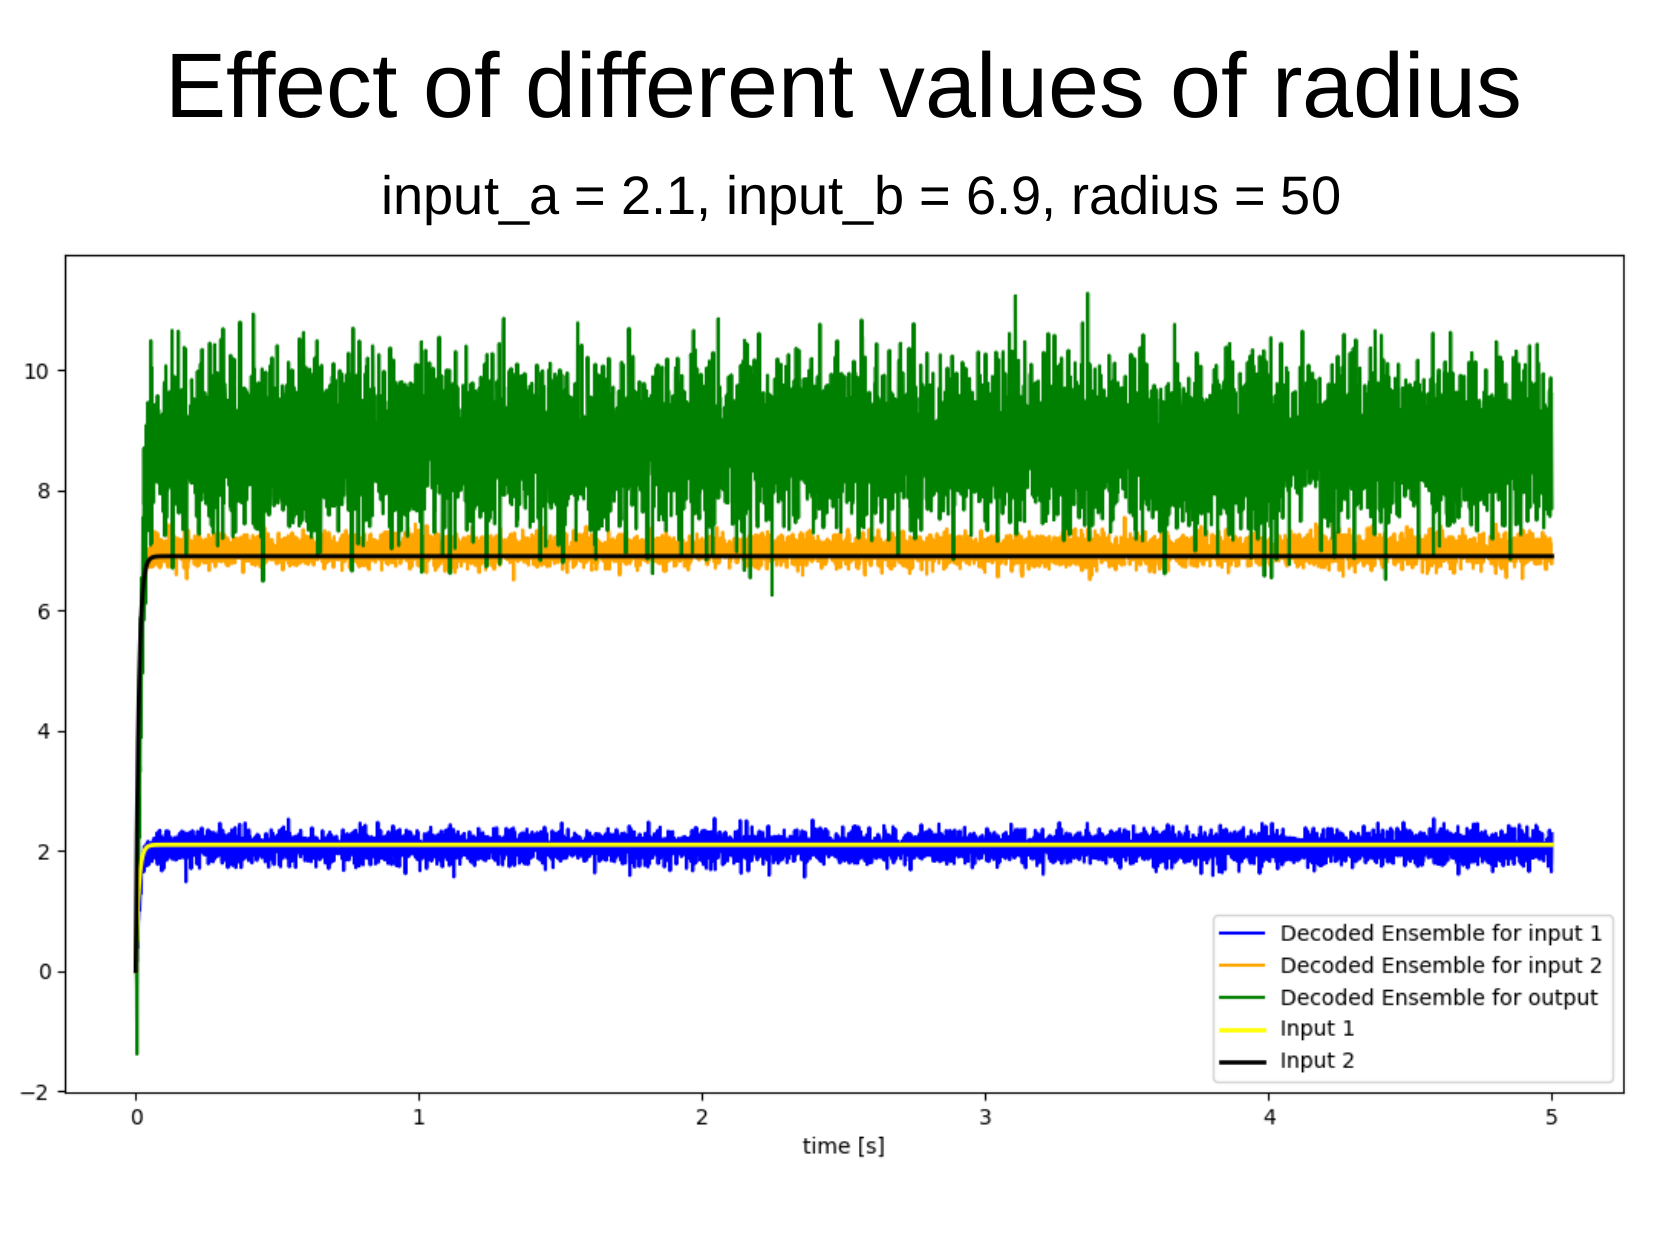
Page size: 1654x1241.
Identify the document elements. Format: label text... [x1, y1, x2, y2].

list input_a = 2.1, input_b = 6.9, radius = 50 [82, 165, 1571, 236]
picture [15, 236, 1638, 1170]
title Effect of different values of radius [82, 5, 1571, 165]
